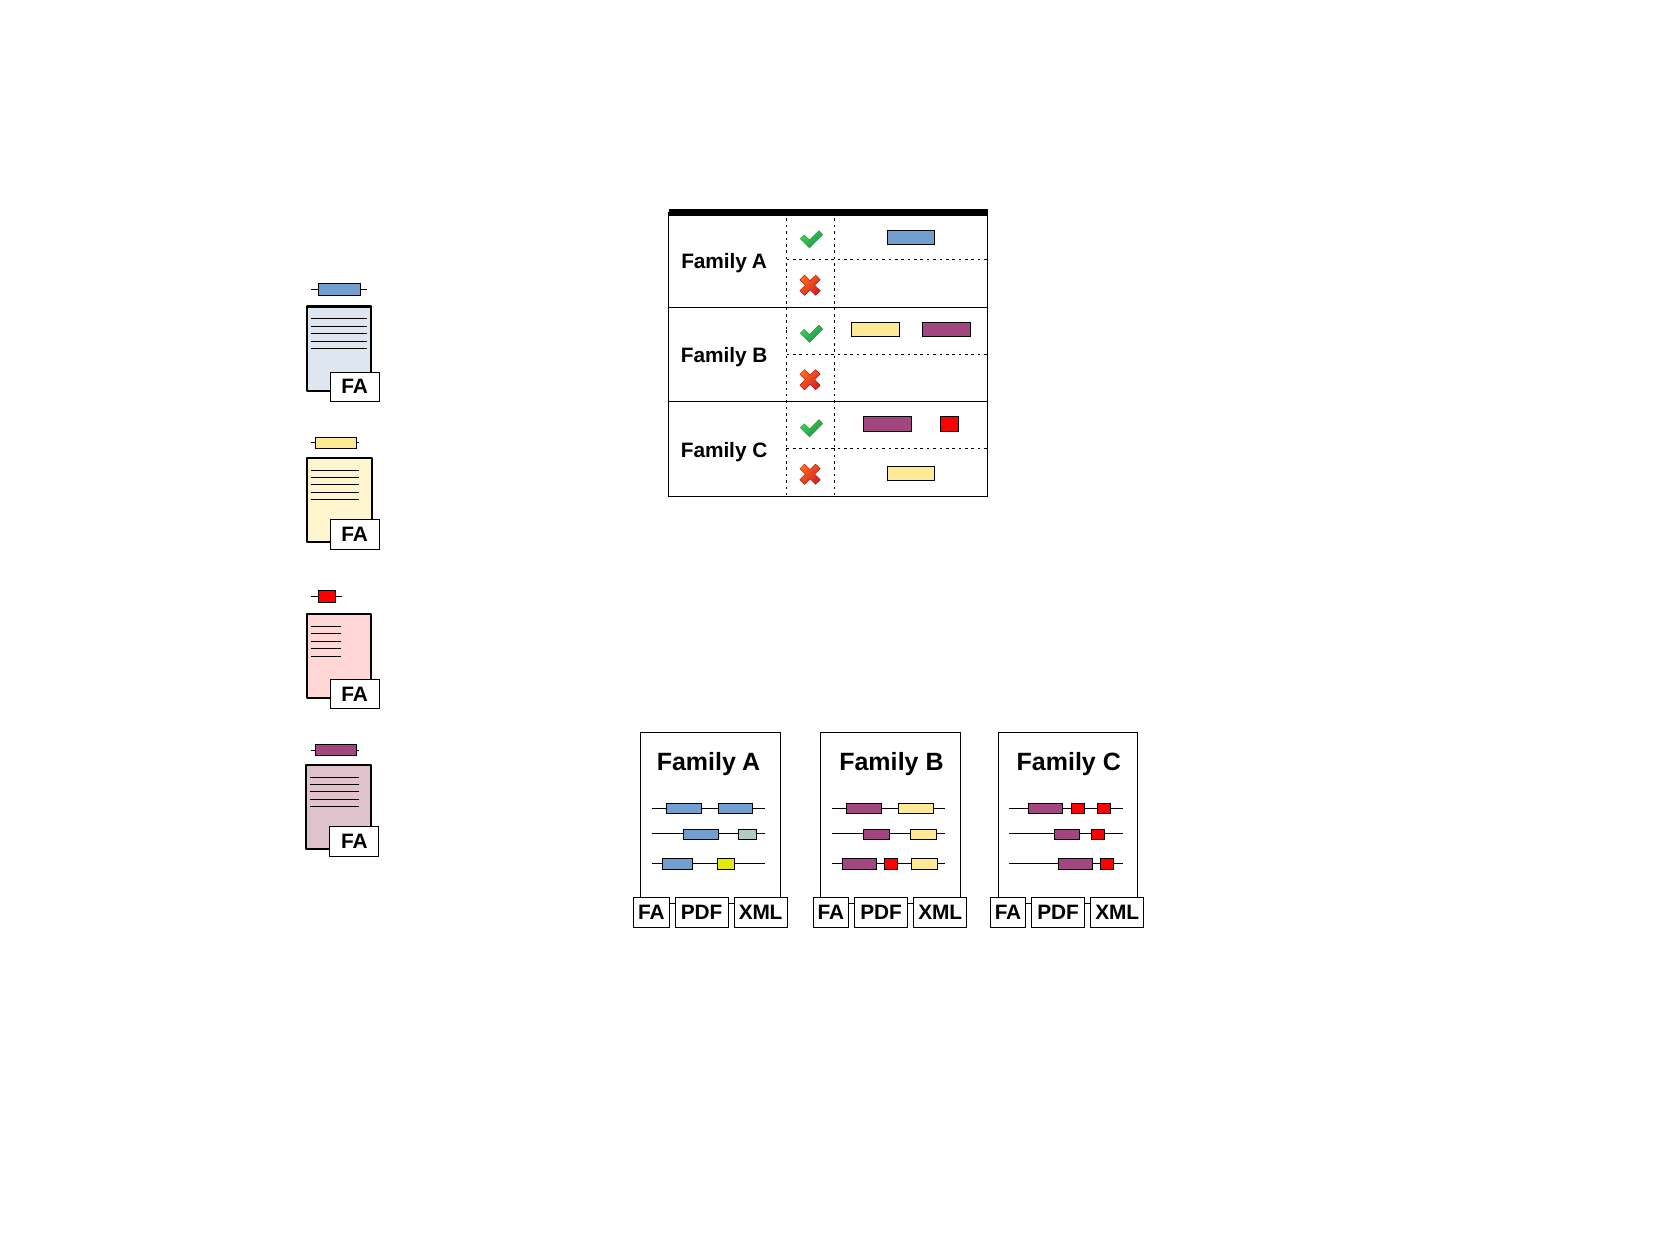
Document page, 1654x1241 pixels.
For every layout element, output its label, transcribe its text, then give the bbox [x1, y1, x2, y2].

text_box [940, 416, 959, 432]
text_box [306, 764, 372, 850]
text_box XML [1090, 897, 1144, 928]
text_box [738, 829, 757, 840]
text_box [666, 803, 702, 814]
picture [792, 456, 828, 492]
text_box [1100, 858, 1114, 870]
text_box [315, 437, 357, 449]
text_box [887, 230, 935, 245]
text_box [306, 614, 372, 699]
text_box [306, 457, 372, 543]
text_box FA [330, 519, 380, 550]
text_box Family A [636, 739, 781, 783]
text_box Family B [661, 336, 787, 375]
text_box XML [734, 897, 788, 928]
picture [795, 317, 828, 349]
text_box [1054, 829, 1080, 840]
text_box [315, 744, 357, 756]
text_box [887, 466, 935, 481]
text_box Family A [661, 242, 668, 281]
text_box [922, 322, 971, 337]
text_box Family B [819, 739, 964, 783]
text_box [846, 803, 882, 814]
picture [795, 411, 828, 444]
text_box FA [329, 826, 379, 857]
picture [792, 267, 828, 303]
text_box [911, 858, 938, 870]
text_box Family A [669, 242, 787, 281]
text_box [898, 803, 934, 814]
text_box [1071, 803, 1085, 814]
text_box [683, 829, 719, 840]
text_box Family C [996, 739, 1142, 783]
text_box [1028, 803, 1063, 814]
text_box FA [330, 679, 380, 709]
text_box XML [913, 897, 967, 928]
text_box FA [330, 372, 380, 402]
text_box [1097, 803, 1111, 814]
picture [792, 362, 828, 398]
text_box [863, 416, 912, 432]
text_box [717, 858, 735, 870]
text_box [1091, 829, 1105, 840]
text_box Family C [661, 431, 787, 470]
text_box [842, 858, 877, 870]
text_box [884, 858, 898, 870]
text_box FA [813, 897, 849, 928]
text_box [306, 306, 372, 391]
text_box FA [633, 897, 670, 928]
picture [795, 222, 828, 255]
text_box PDF [675, 897, 729, 928]
text_box [662, 858, 693, 870]
text_box [851, 322, 900, 337]
text_box [318, 283, 361, 296]
text_box [318, 590, 336, 603]
text_box [863, 829, 890, 840]
text_box [910, 829, 937, 840]
text_box [718, 803, 753, 814]
text_box [1058, 858, 1093, 870]
text_box PDF [854, 897, 908, 928]
text_box FA [990, 897, 1026, 928]
text_box PDF [1031, 897, 1085, 928]
